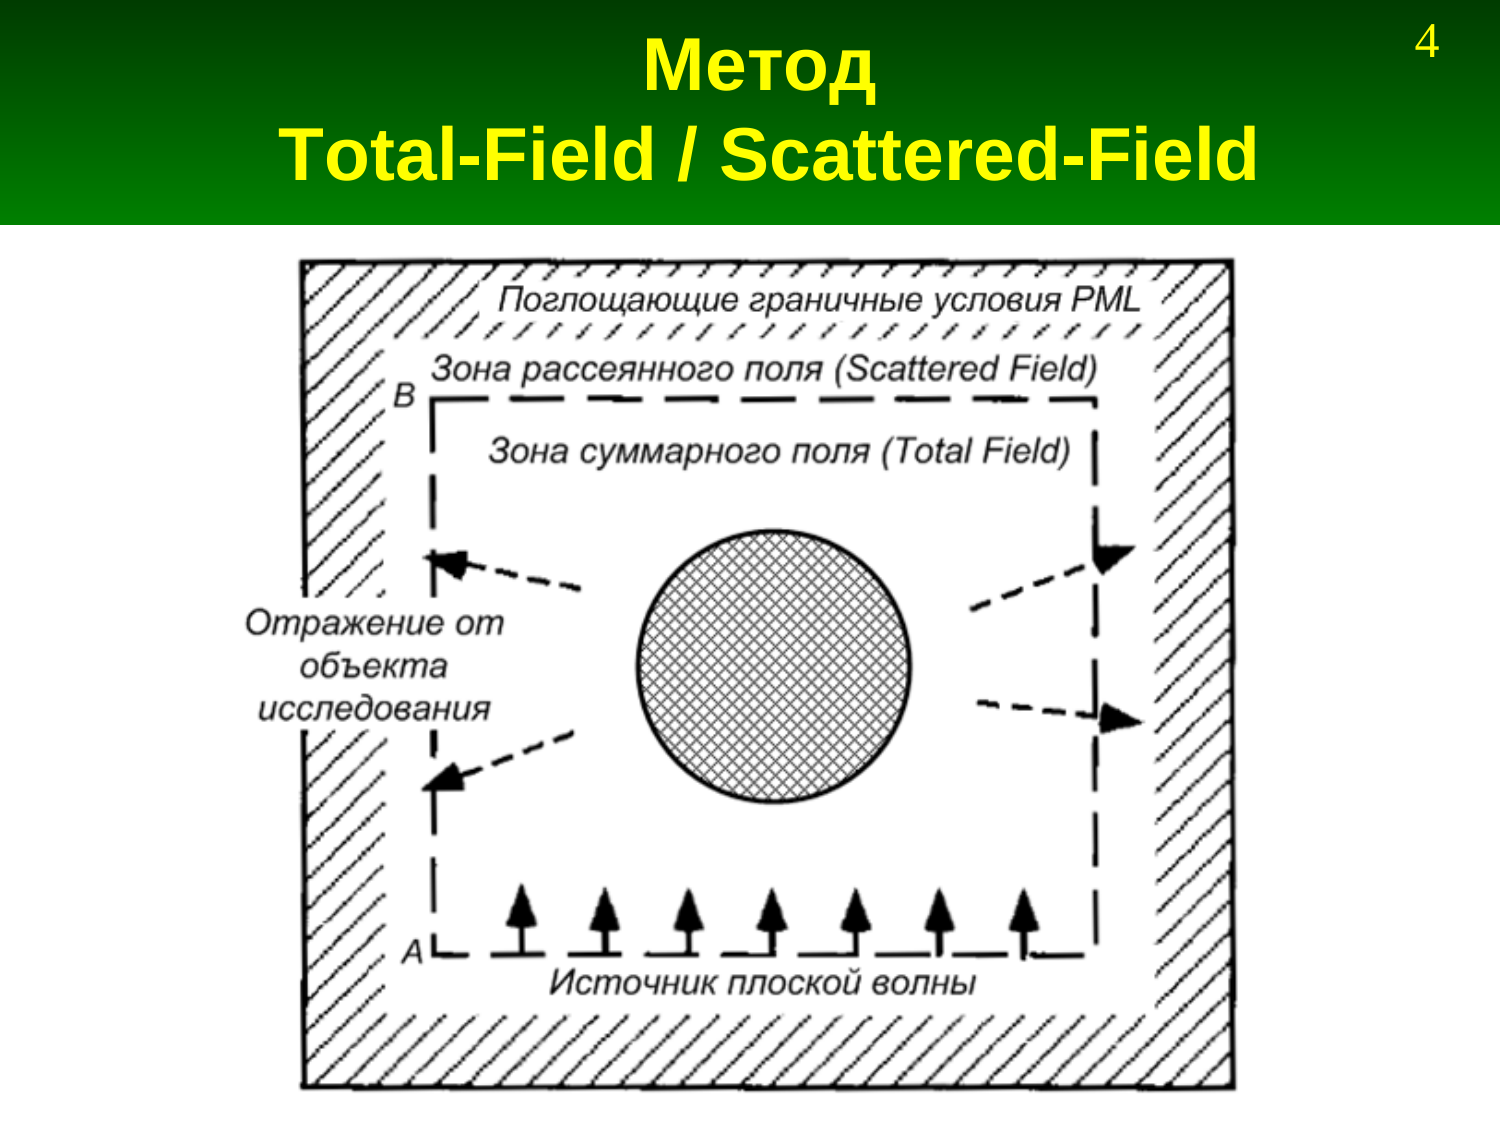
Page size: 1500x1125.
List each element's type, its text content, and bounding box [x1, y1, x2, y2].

title Метод Total-Field / Scattered-Field [100, 7, 1441, 204]
picture [238, 238, 1262, 1108]
